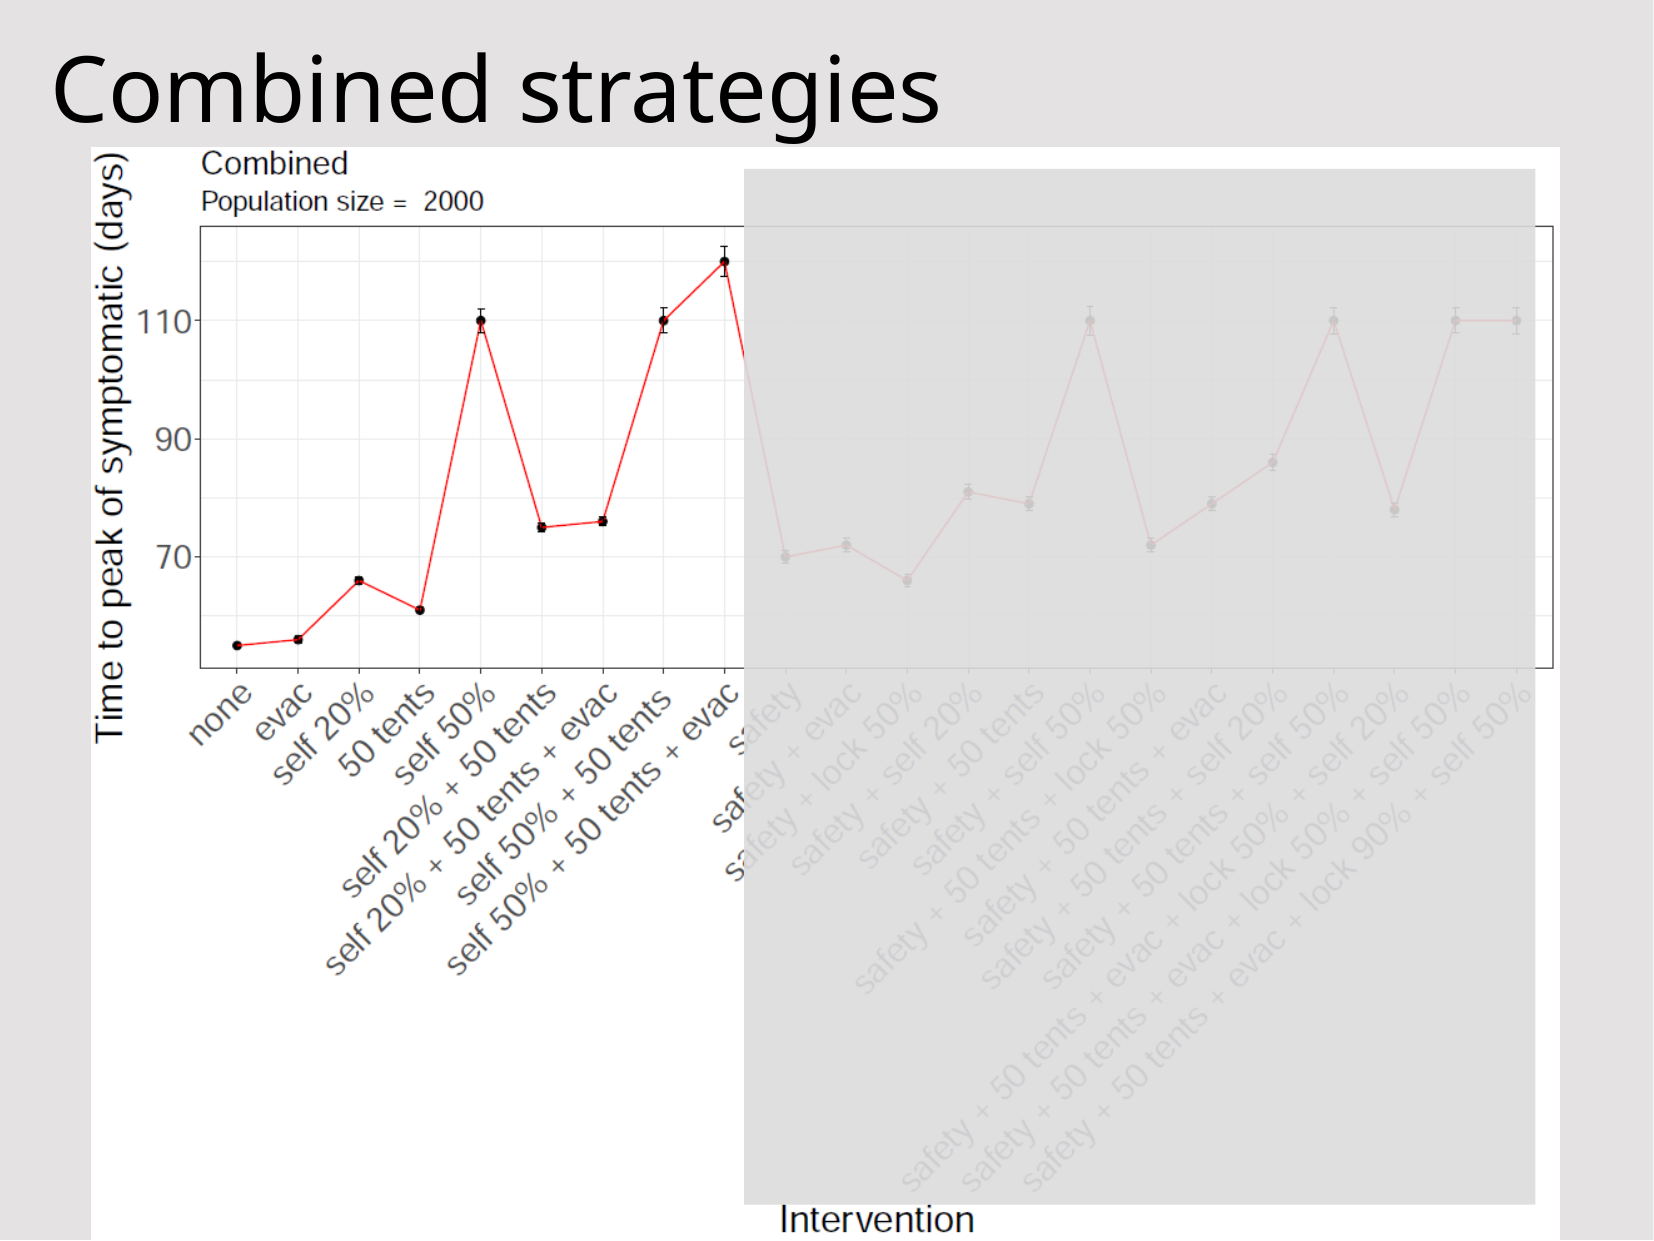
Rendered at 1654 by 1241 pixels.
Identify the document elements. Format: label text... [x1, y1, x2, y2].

text_box [744, 168, 1536, 1205]
picture [91, 166, 1560, 1241]
text_box Combined strategies [35, 16, 1595, 166]
